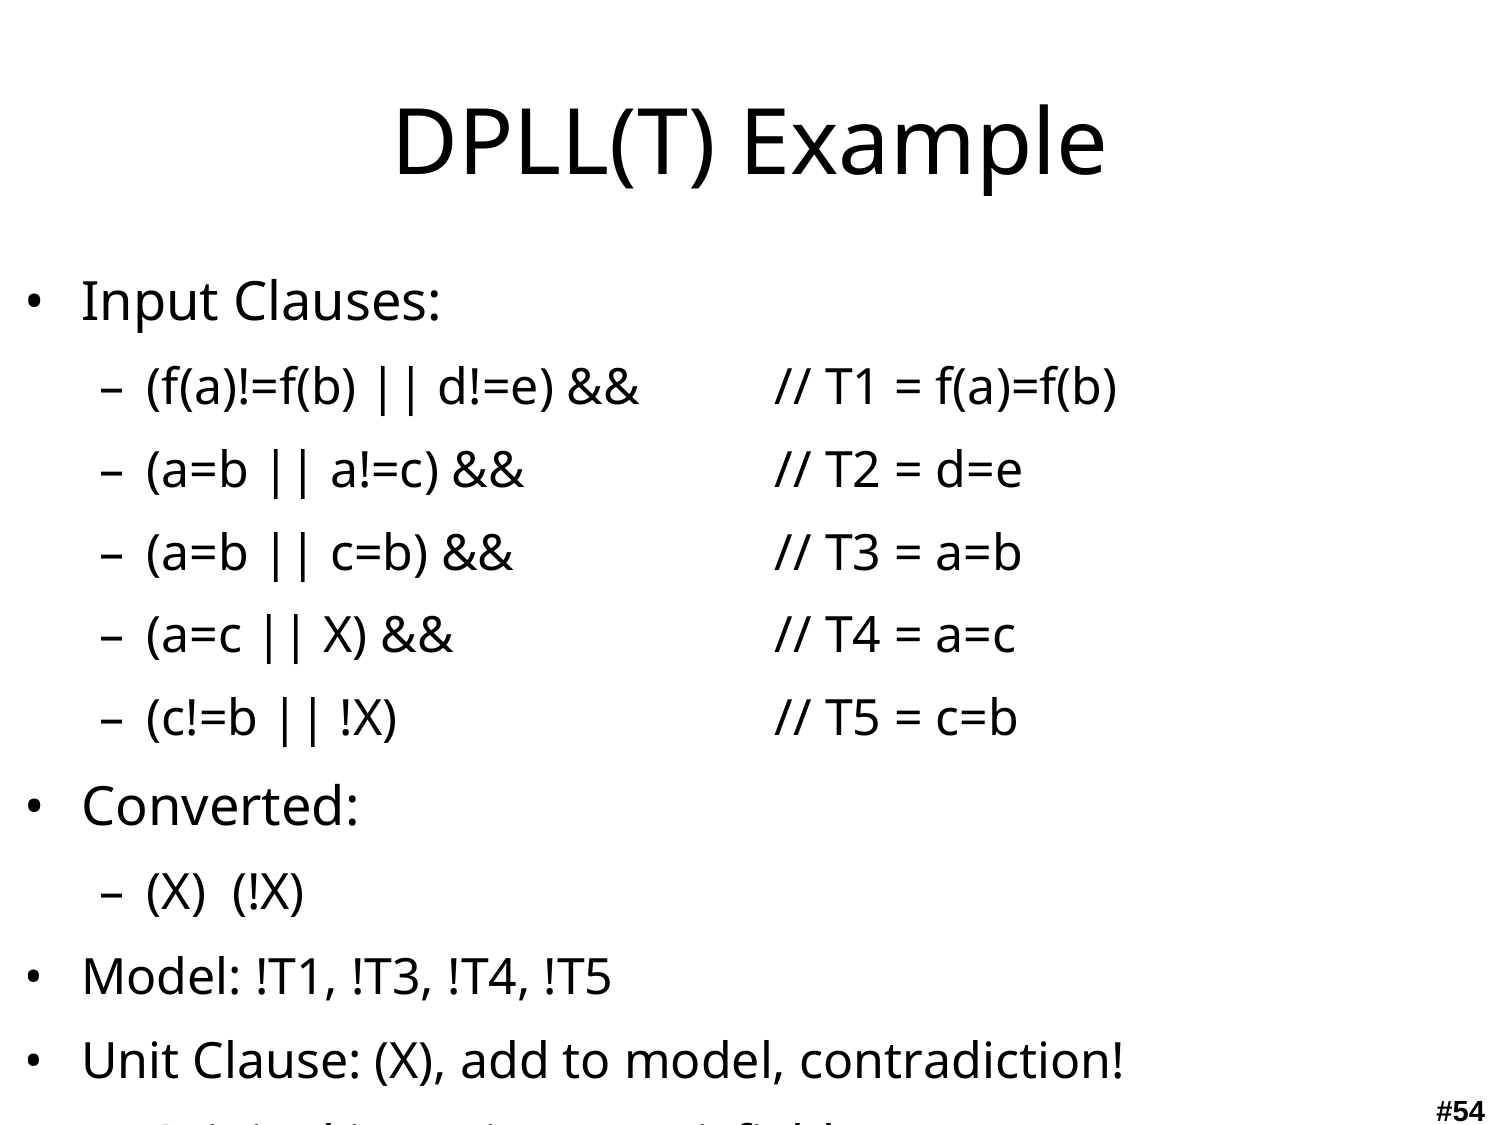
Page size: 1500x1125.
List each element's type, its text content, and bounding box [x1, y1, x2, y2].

list Input Clauses: (f(a)!=f(b) || d!=e) && // T1 = f(a)=f(b) (a=b || a!=c) && // T2 = d=e (a=b || c=b) && // T3 = a=b (a=c || X) && // T4 = a=c (c!=b || !X) // T5 = c=b Converted: (X) (!X) Model: !T1, !T3, !T4, !T5 Unit Clause: (X), add to model, contradiction! Original input is not satisfiable! [24, 262, 1476, 1113]
title DPLL(T) Example [24, 45, 1476, 233]
